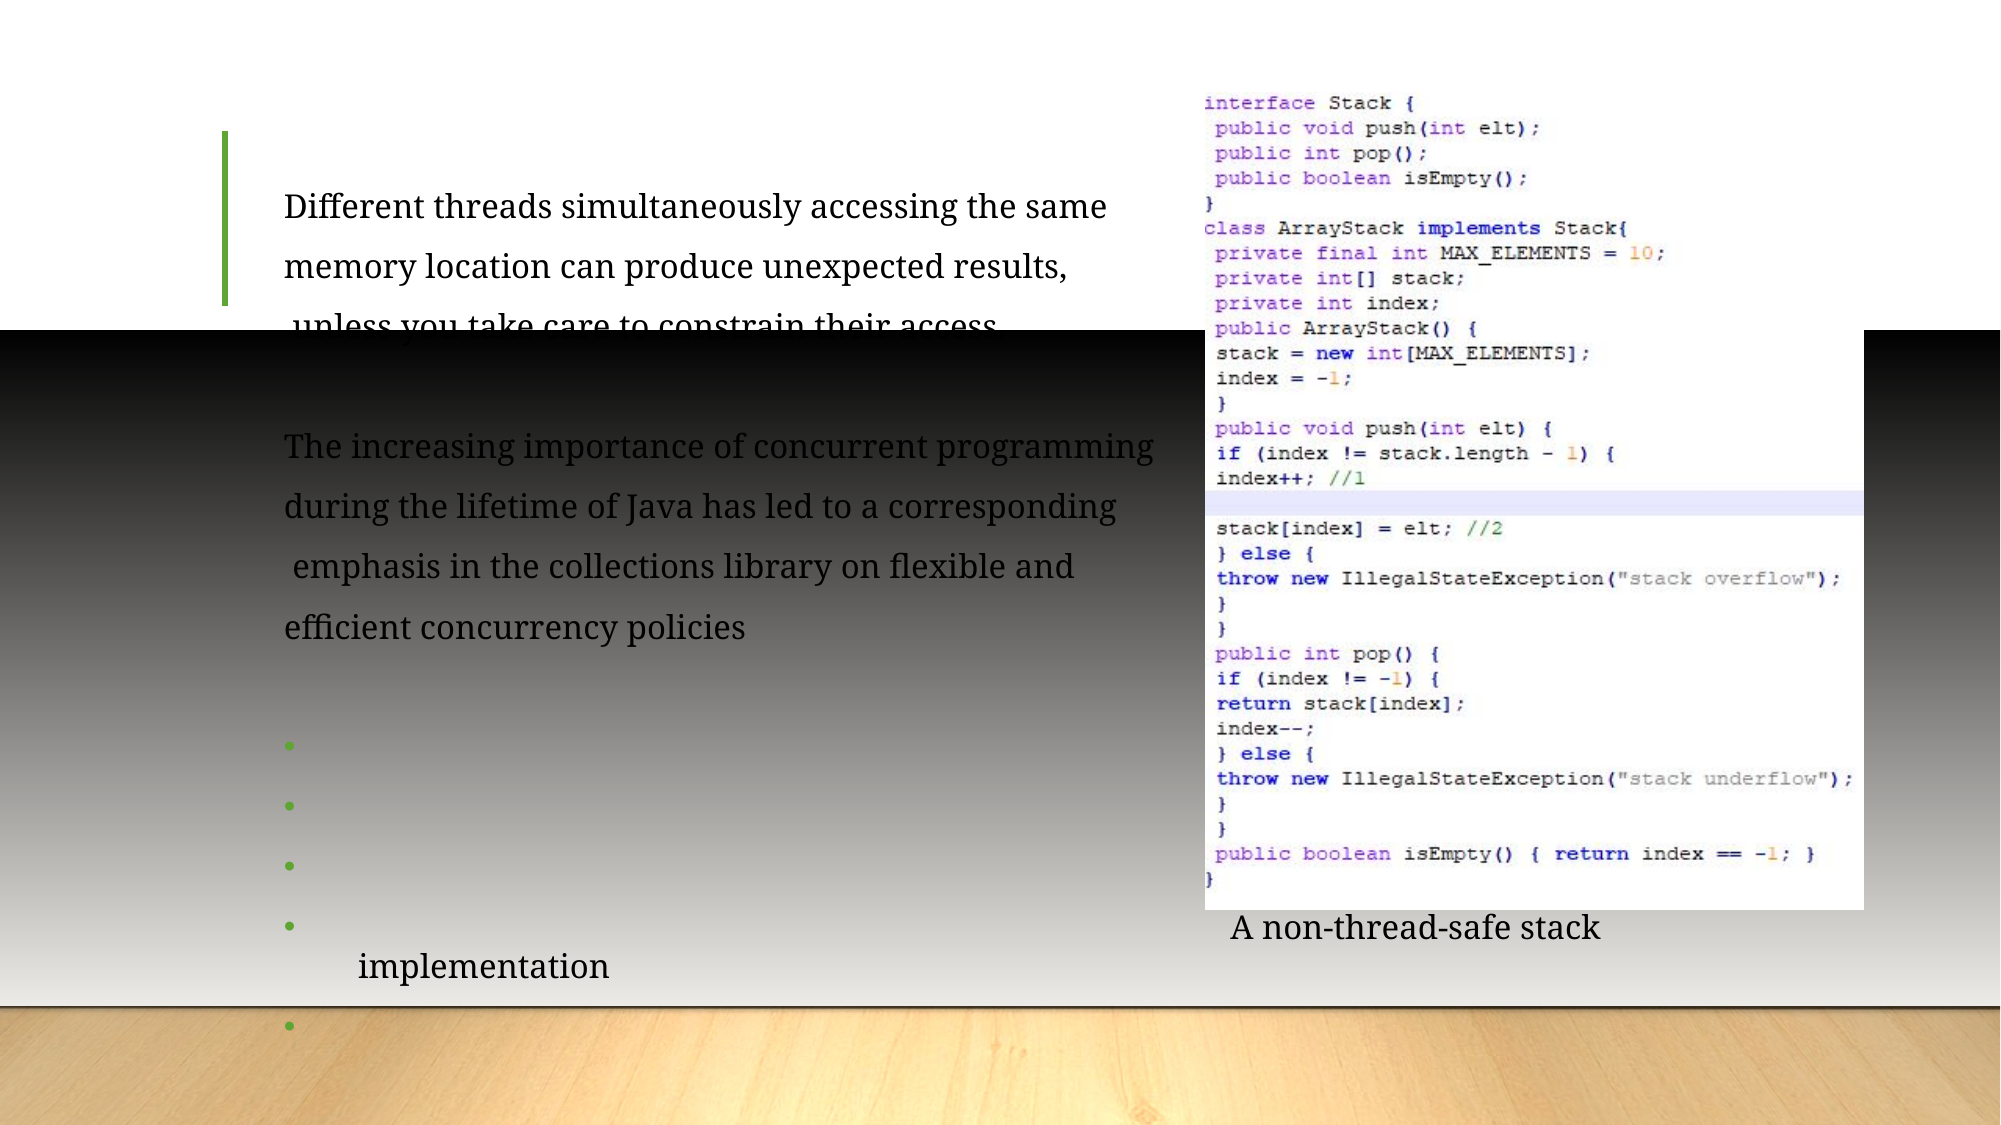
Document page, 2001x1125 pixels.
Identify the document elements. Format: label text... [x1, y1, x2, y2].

picture [1205, 92, 1864, 910]
list Different threads simultaneously accessing the same memory location can produce unexpected results, unless you take care to constrain their access. The increasing importance of concurrent programming during the lifetime of Java has led to a corresponding emphasis in the collections library on flexible and efficient concurrency policies A non-thread-safe stack implementation [268, 178, 1831, 996]
